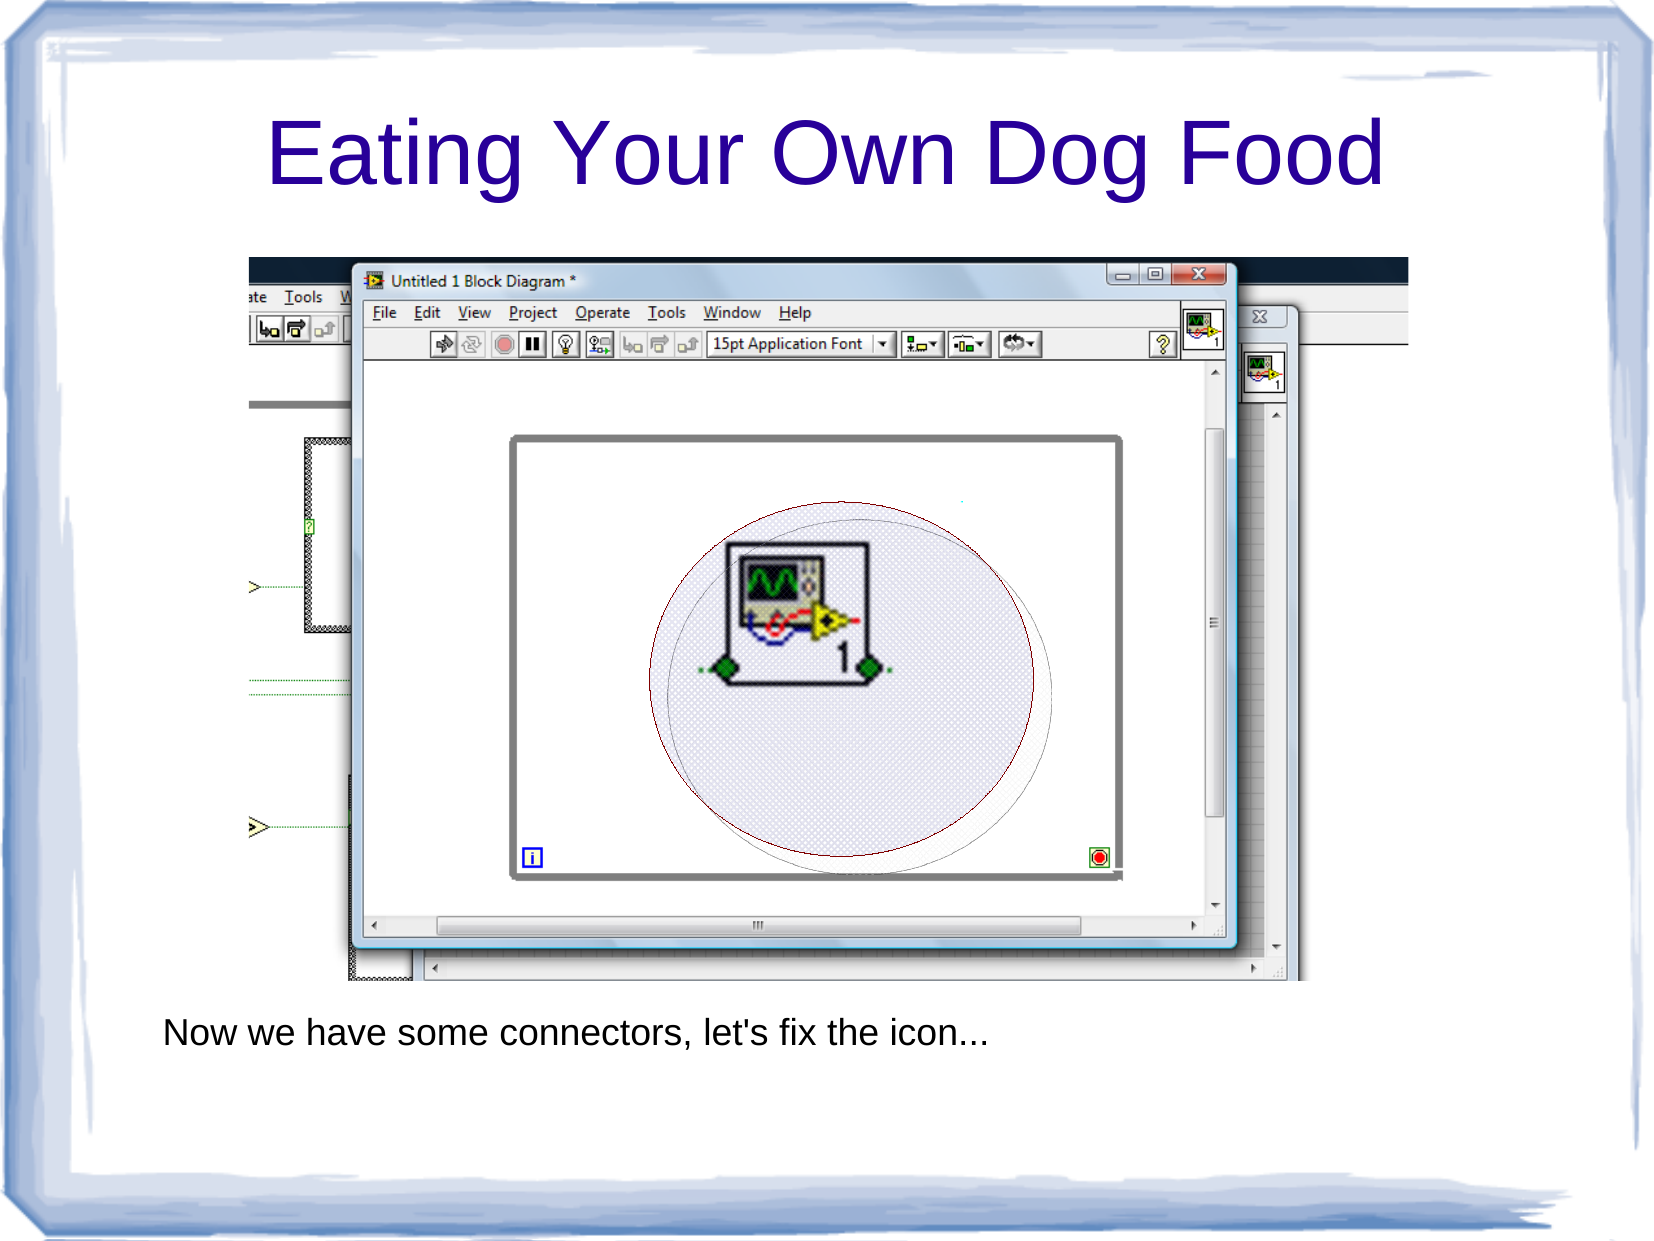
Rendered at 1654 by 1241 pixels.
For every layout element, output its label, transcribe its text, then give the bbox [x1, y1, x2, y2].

text_box [649, 501, 1034, 857]
picture [0, 0, 1654, 1241]
title Eating Your Own Dog Food [82, 56, 1571, 250]
text_box Now we have some connectors, let's fix the icon... [147, 1003, 1477, 1061]
